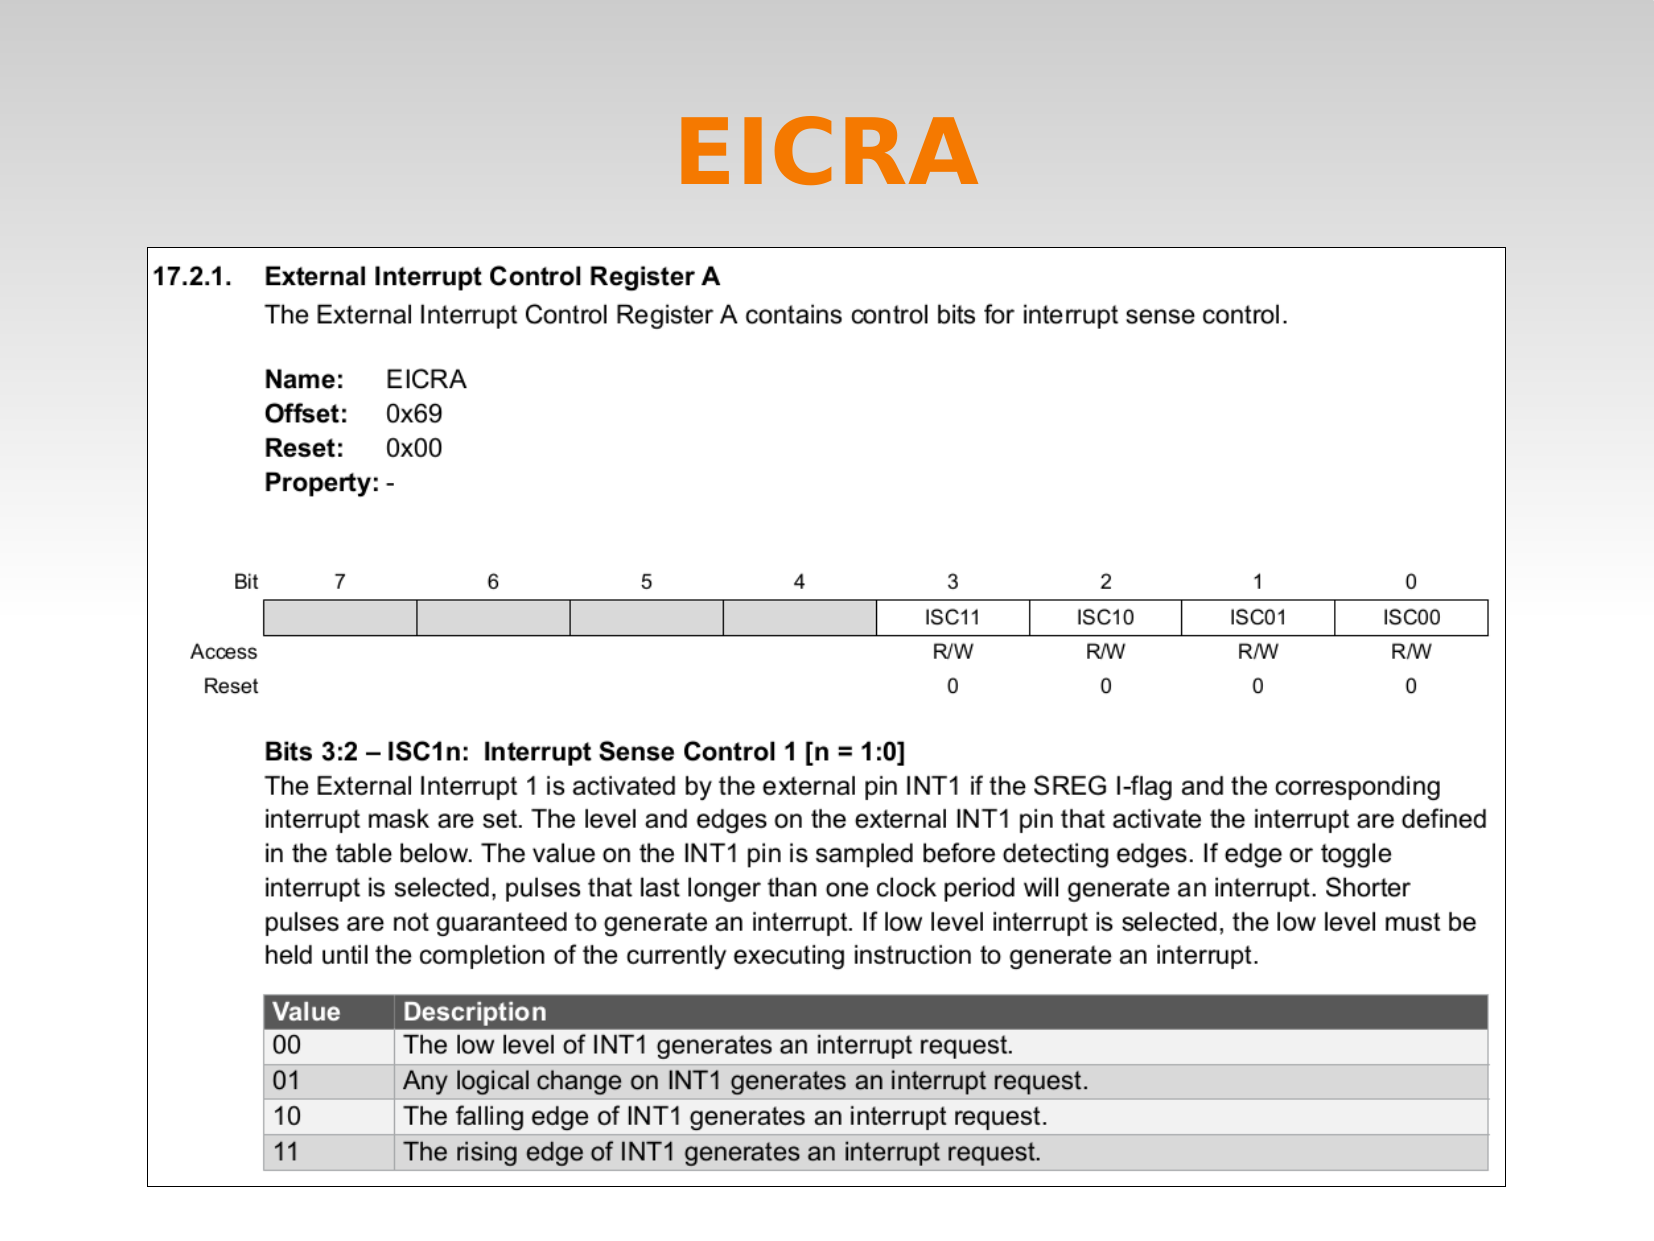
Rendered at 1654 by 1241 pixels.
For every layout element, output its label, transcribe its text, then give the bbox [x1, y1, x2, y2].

picture [147, 247, 1506, 1187]
title EICRA [82, 49, 1571, 257]
